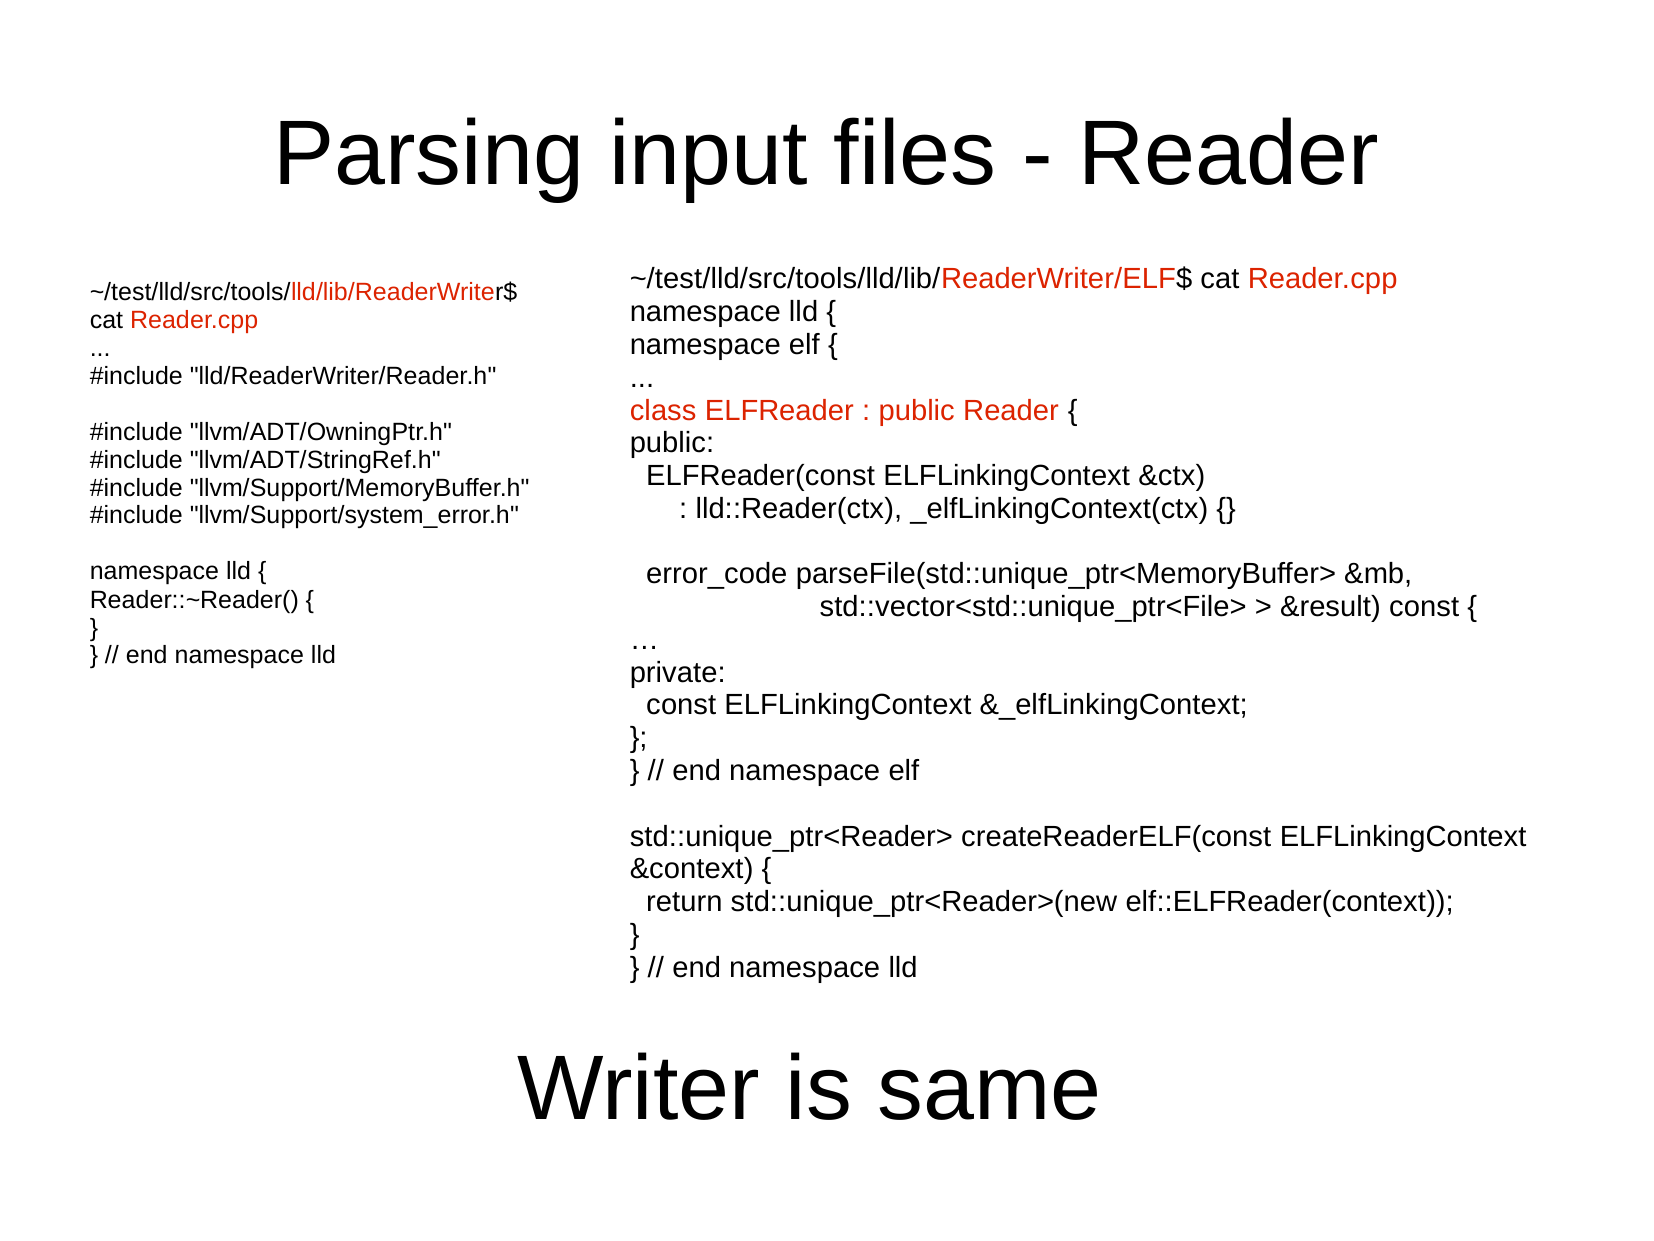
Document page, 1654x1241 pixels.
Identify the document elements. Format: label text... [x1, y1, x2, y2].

title Writer is same [330, 1005, 1291, 1171]
text_box ~/test/lld/src/tools/lld/lib/ReaderWriter$ cat Reader.cpp ... #include "lld/ReaderWriter/Reader.h" #include "llvm/ADT/OwningPtr.h" #include "llvm/ADT/StringRef.h" #include "llvm/Support/MemoryBuffer.h" #include "llvm/Support/system_error.h" namespace lld { Reader::~Reader() { } } // end namespace lld [75, 270, 556, 677]
title Parsing input files - Reader [82, 49, 1571, 257]
text_box ~/test/lld/src/tools/lld/lib/ReaderWriter/ELF$ cat Reader.cpp namespace lld { namespace elf { ... class ELFReader : public Reader { public: ELFReader(const ELFLinkingContext &ctx) : lld::Reader(ctx), _elfLinkingContext(ctx) {} error_code parseFile(std::unique_ptr<MemoryBuffer> &mb, std::vector<std::unique_ptr<File> > &result) const { … private: const ELFLinkingContext &_elfLinkingContext; }; } // end namespace elf std::unique_ptr<Reader> createReaderELF(const ELFLinkingContext &context) { return std::unique_ptr<Reader>(new elf::ELFReader(context)); } } // end namespace lld [615, 255, 1561, 1126]
